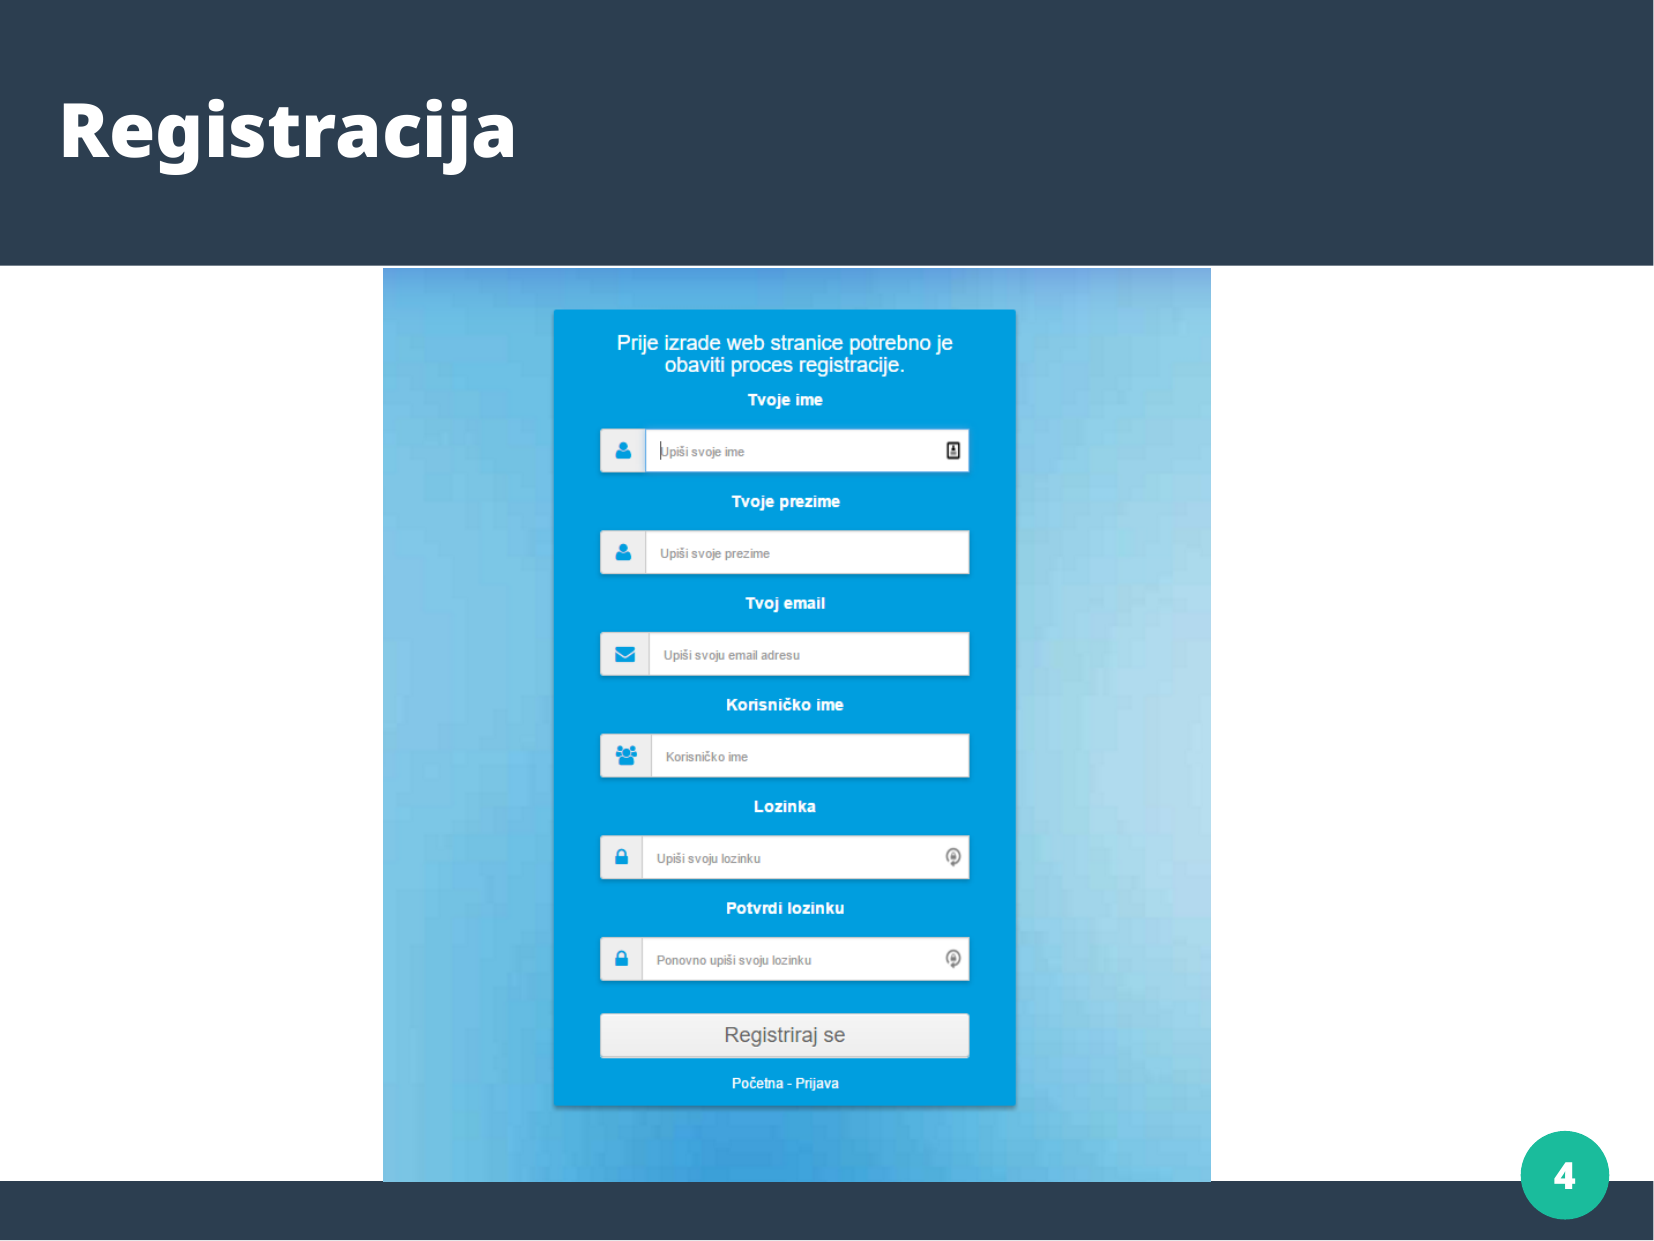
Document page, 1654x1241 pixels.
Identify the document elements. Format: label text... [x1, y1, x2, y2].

picture [383, 268, 1211, 1182]
title Registracija [59, 49, 1595, 207]
